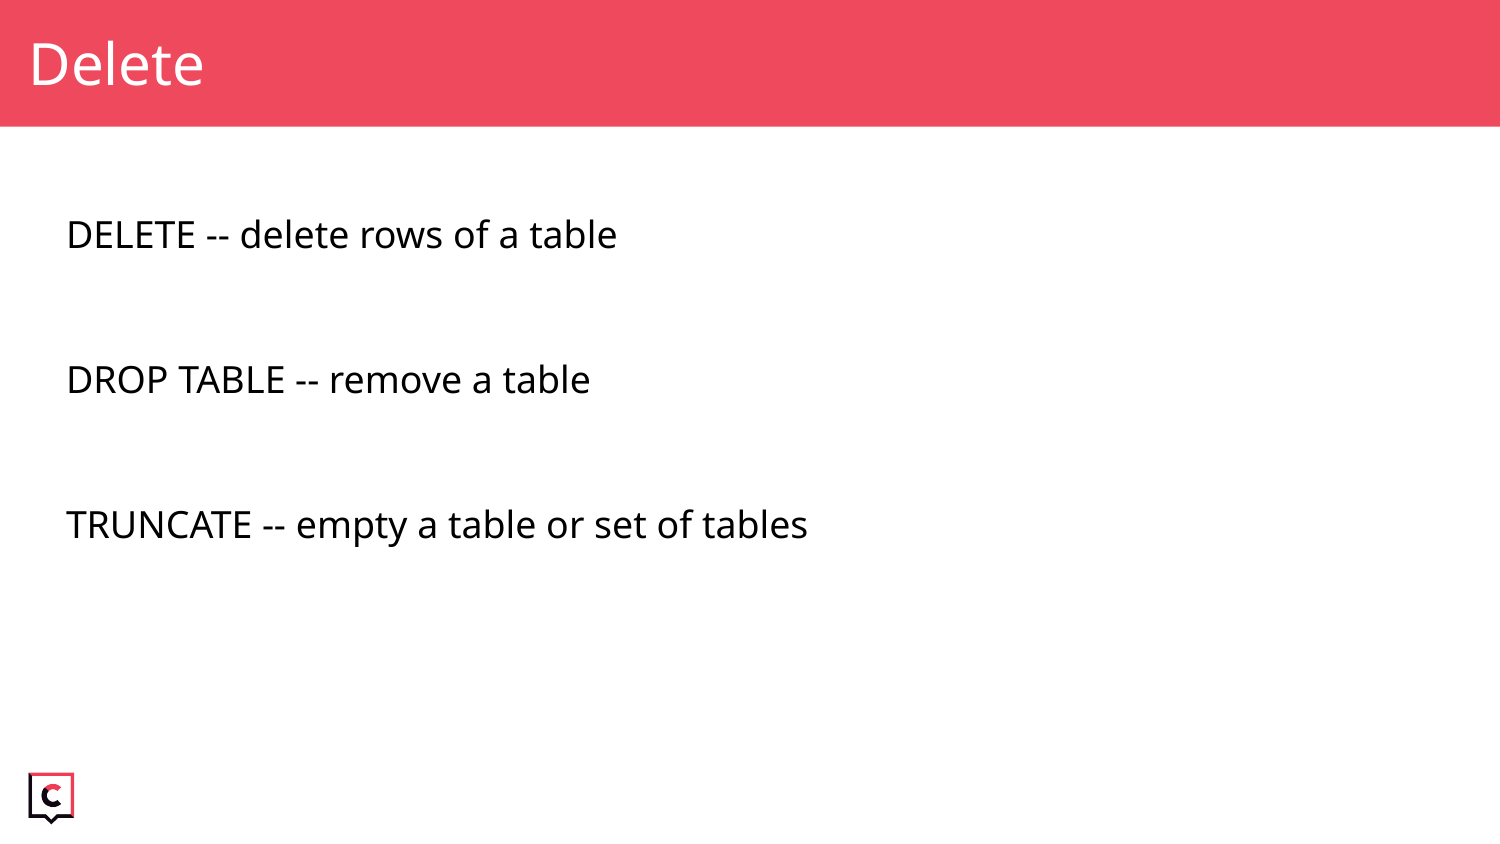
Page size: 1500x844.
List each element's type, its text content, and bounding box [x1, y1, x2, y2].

picture [19, 764, 82, 830]
title Delete [13, 12, 1412, 107]
list DELETE -- delete rows of a table DROP TABLE -- remove a table TRUNCATE -- empty a table or set of tables [51, 189, 1449, 750]
